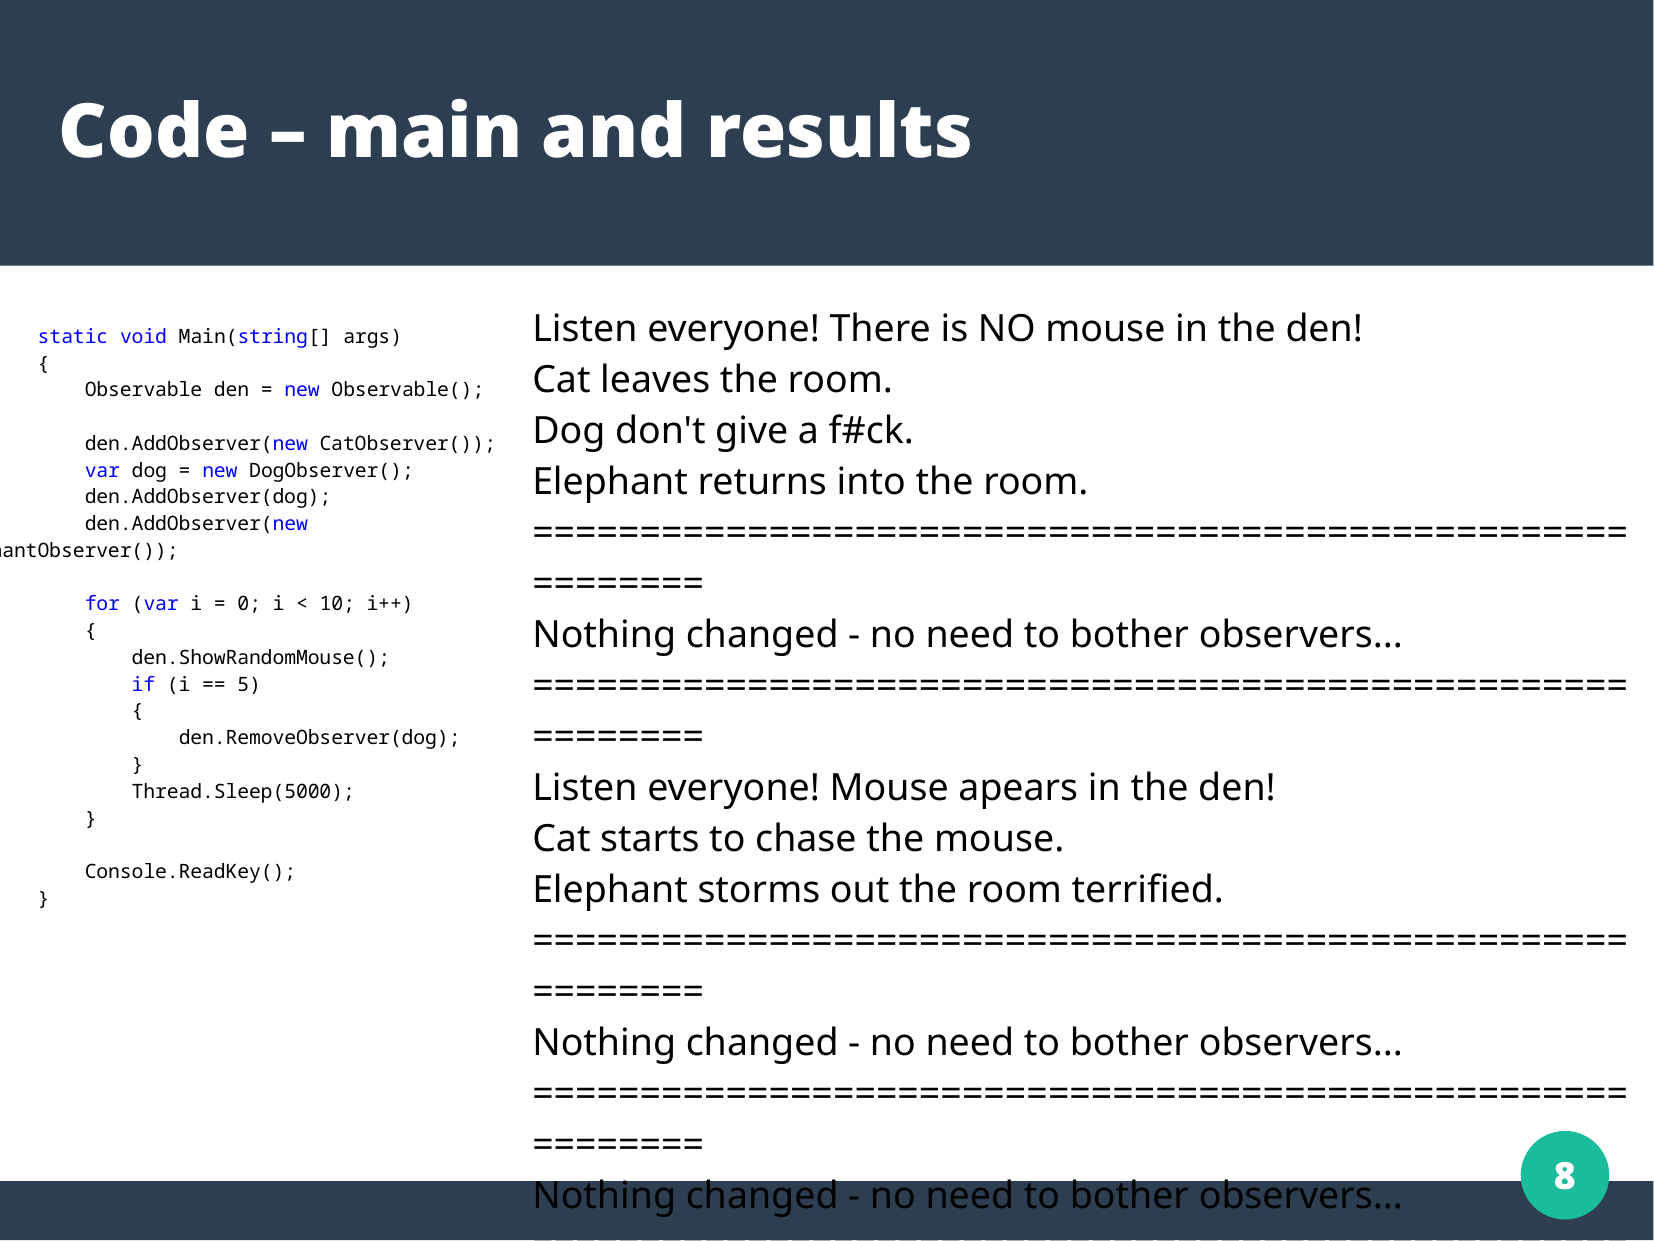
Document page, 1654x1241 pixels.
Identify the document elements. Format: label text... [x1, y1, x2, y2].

text_box static void Main(string[] args) { Observable den = new Observable(); den.AddObserver(new CatObserver()); var dog = new DogObserver(); den.AddObserver(dog); den.AddObserver(new ElephantObserver()); for (var i = 0; i < 10; i++) { den.ShowRandomMouse(); if (i == 5) { den.RemoveObserver(dog); } Thread.Sleep(5000); } Console.ReadKey(); } [0, 315, 517, 746]
title Code – main and results [59, 49, 1595, 207]
text_box Listen everyone! There is NO mouse in the den! Cat leaves the room. Dog don't give a f#ck. Elephant returns into the room. =========================================================== Nothing changed - no need to bother observers... =========================================================== Listen everyone! Mouse apears in the den! Cat starts to chase the mouse. Elephant storms out the room terrified. =========================================================== Nothing changed - no need to bother observers... =========================================================== Nothing changed - no need to bother observers... =========================================================== Listen everyone! There is NO mouse in the den! Cat leaves the room. Elephant returns into the room [517, 294, 1654, 1161]
